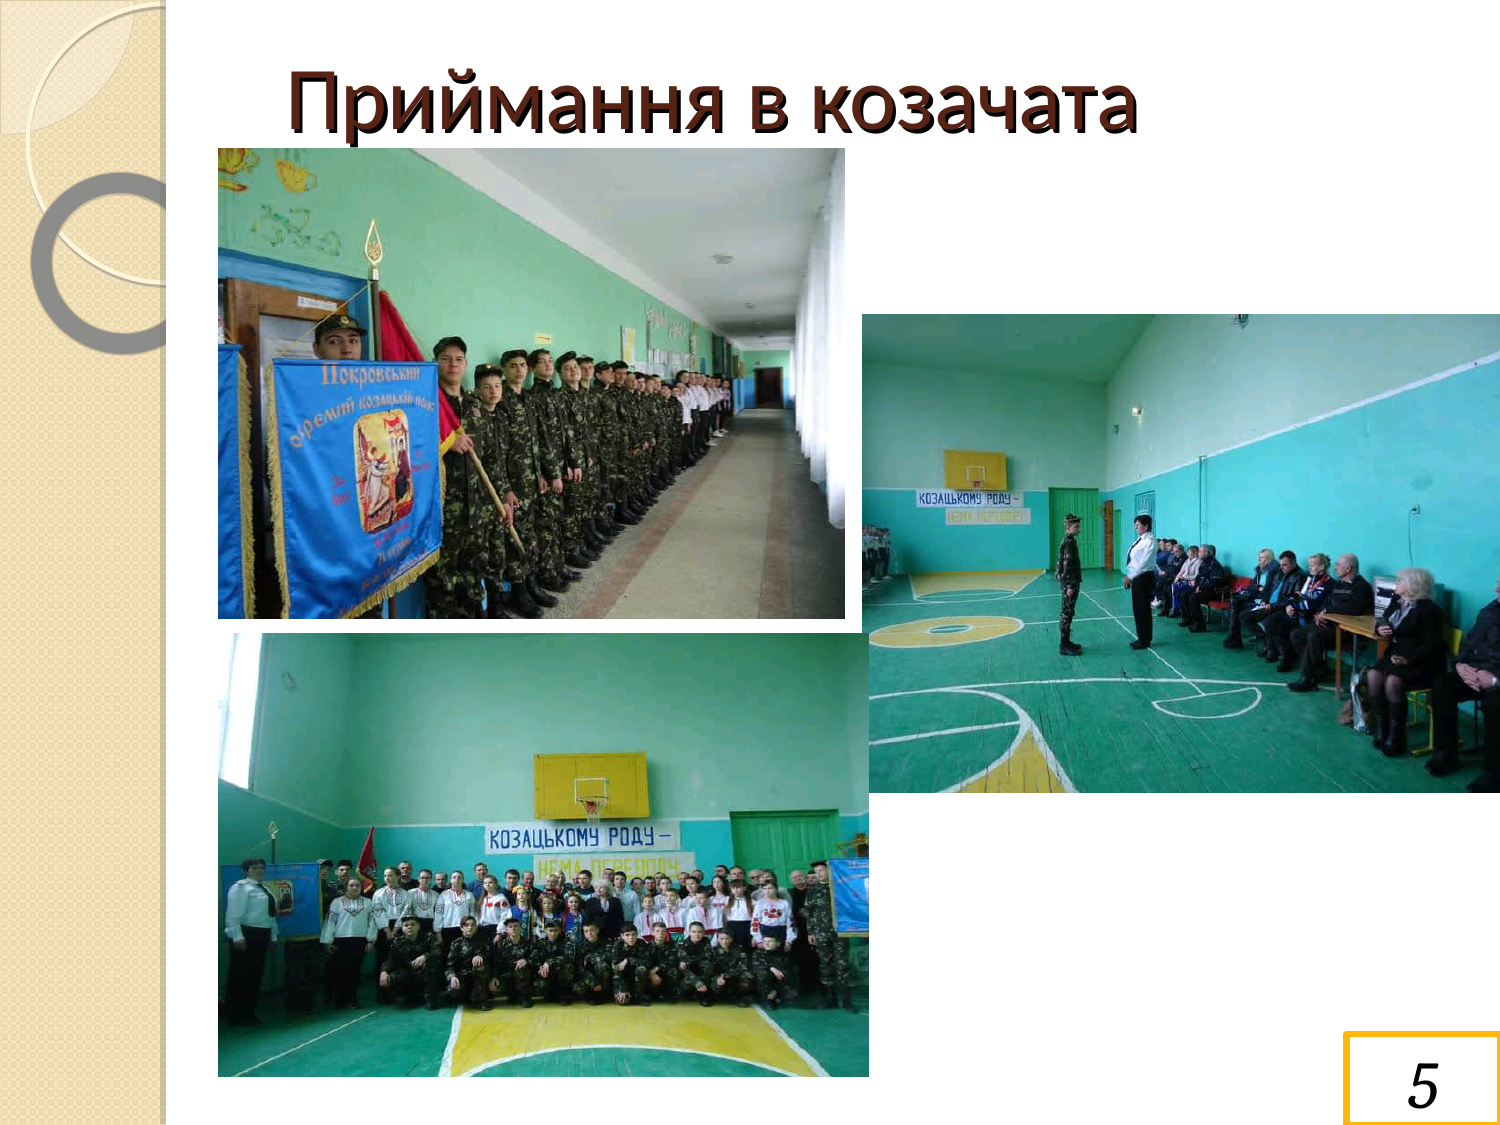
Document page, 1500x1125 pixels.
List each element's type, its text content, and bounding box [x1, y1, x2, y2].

text_box 5 [1346, 1034, 1500, 1125]
title Приймання в козачата [270, 0, 1500, 188]
picture [218, 149, 845, 619]
picture [218, 314, 1500, 1077]
